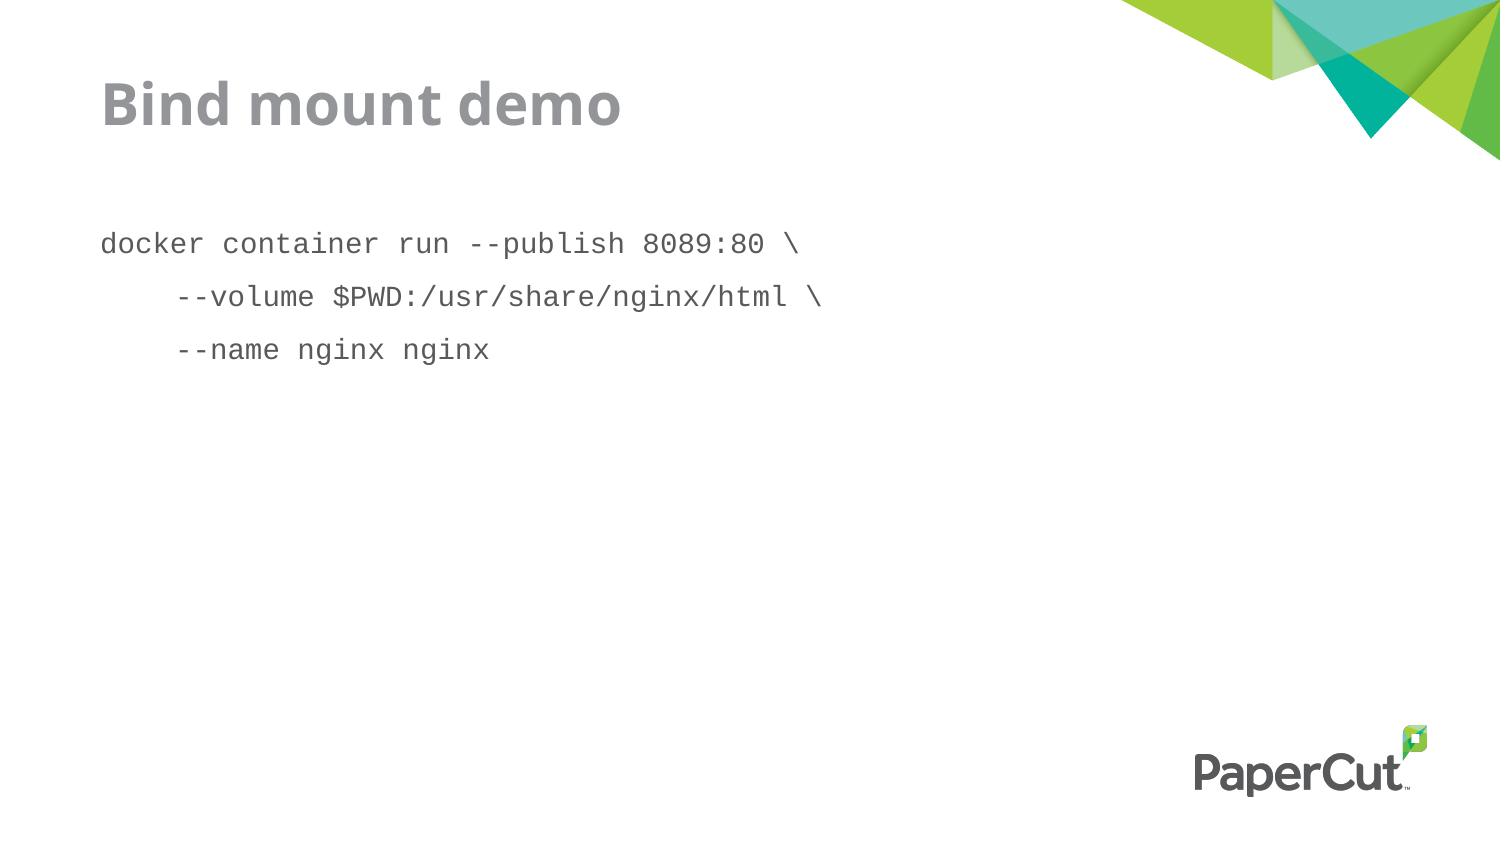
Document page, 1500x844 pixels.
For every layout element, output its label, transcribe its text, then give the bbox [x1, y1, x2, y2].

picture [1195, 725, 1427, 797]
picture [1119, 0, 1500, 162]
title Bind mount demo [100, 67, 1214, 196]
list docker container run --publish 8089:80 \ --volume $PWD:/usr/share/nginx/html \ --name nginx nginx [100, 221, 1094, 706]
